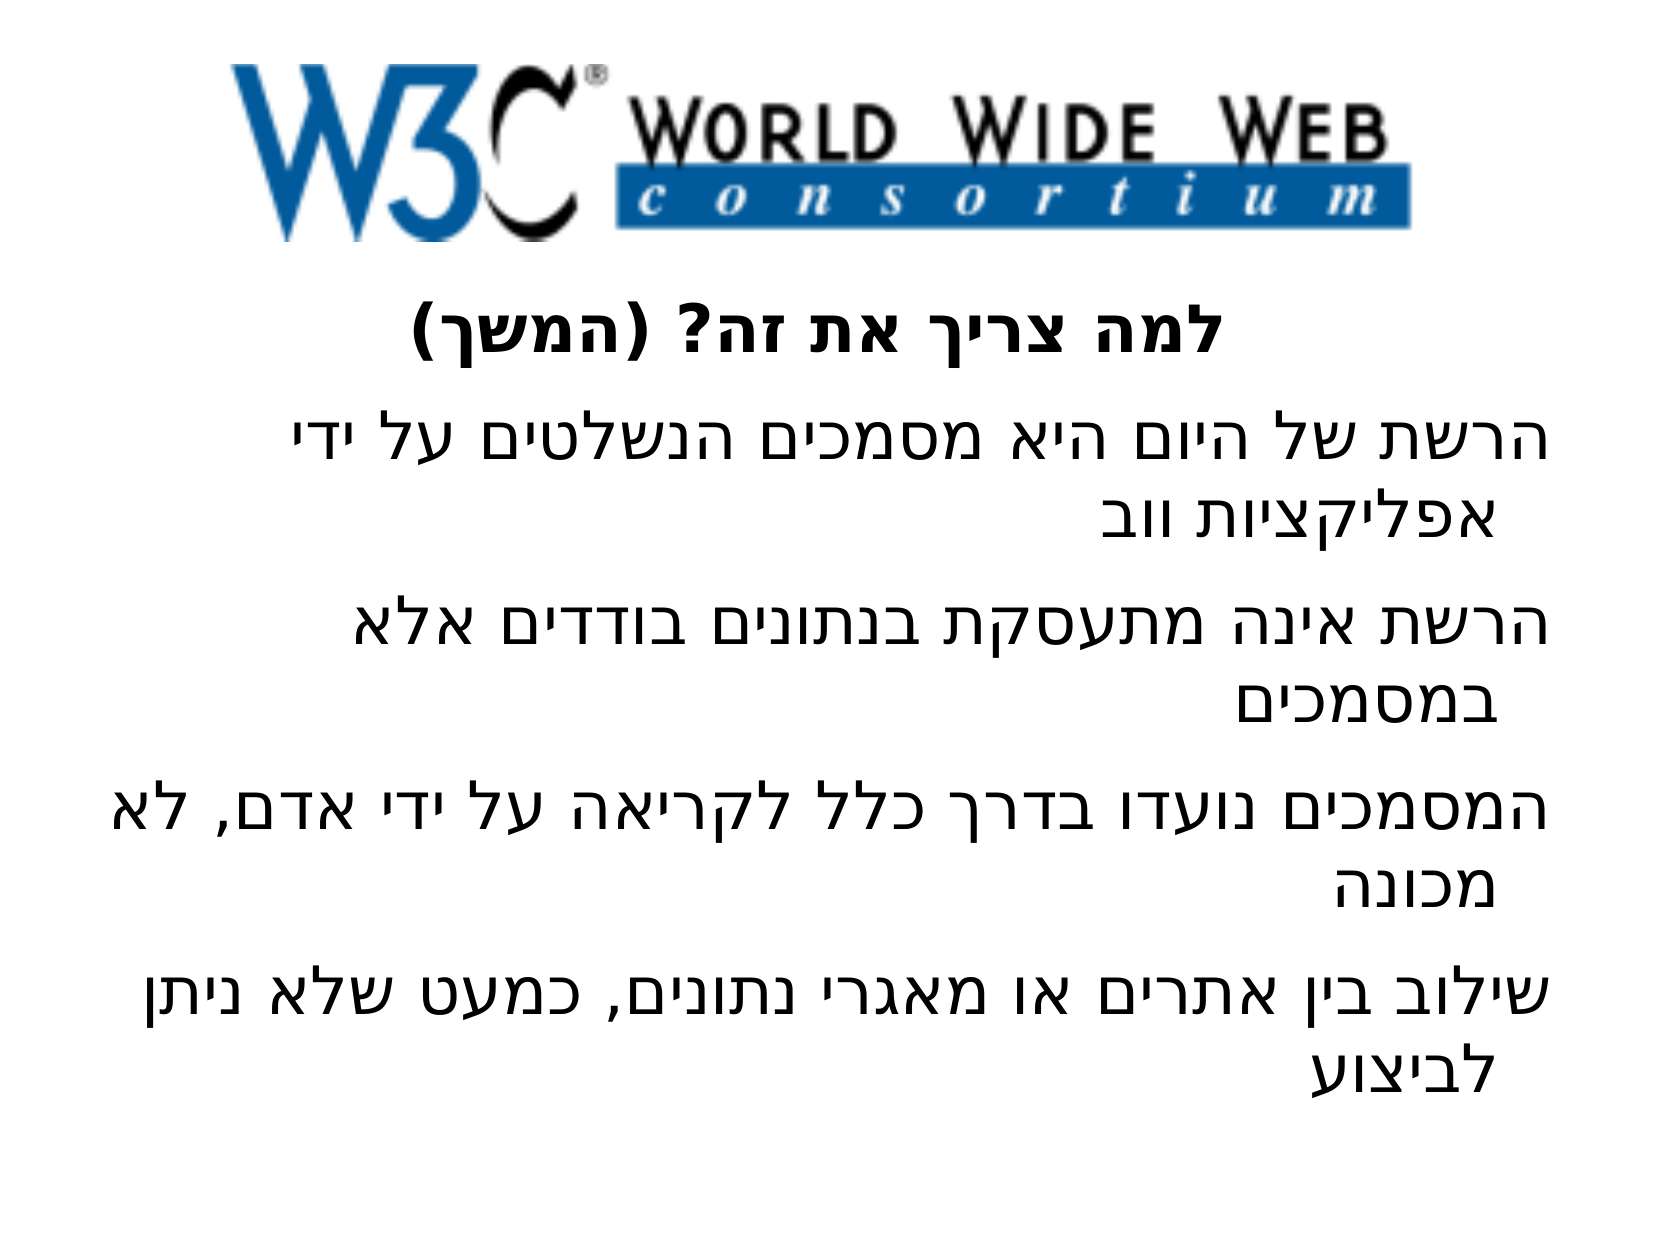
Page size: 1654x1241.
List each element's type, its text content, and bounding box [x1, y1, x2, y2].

picture [217, 64, 1428, 242]
list למה צריך את זה? (המשך) הרשת של היום היא מסמכים הנשלטים על ידי אפליקציות ווב הרשת אינה מתעסקת בנתונים בודדים אלא במסמכים המסמכים נועדו בדרך כלל לקריאה על ידי אדם, לא מכונה שילוב בין אתרים או מאגרי נתונים, כמעט שלא ניתן לביצוע [82, 290, 1571, 1094]
